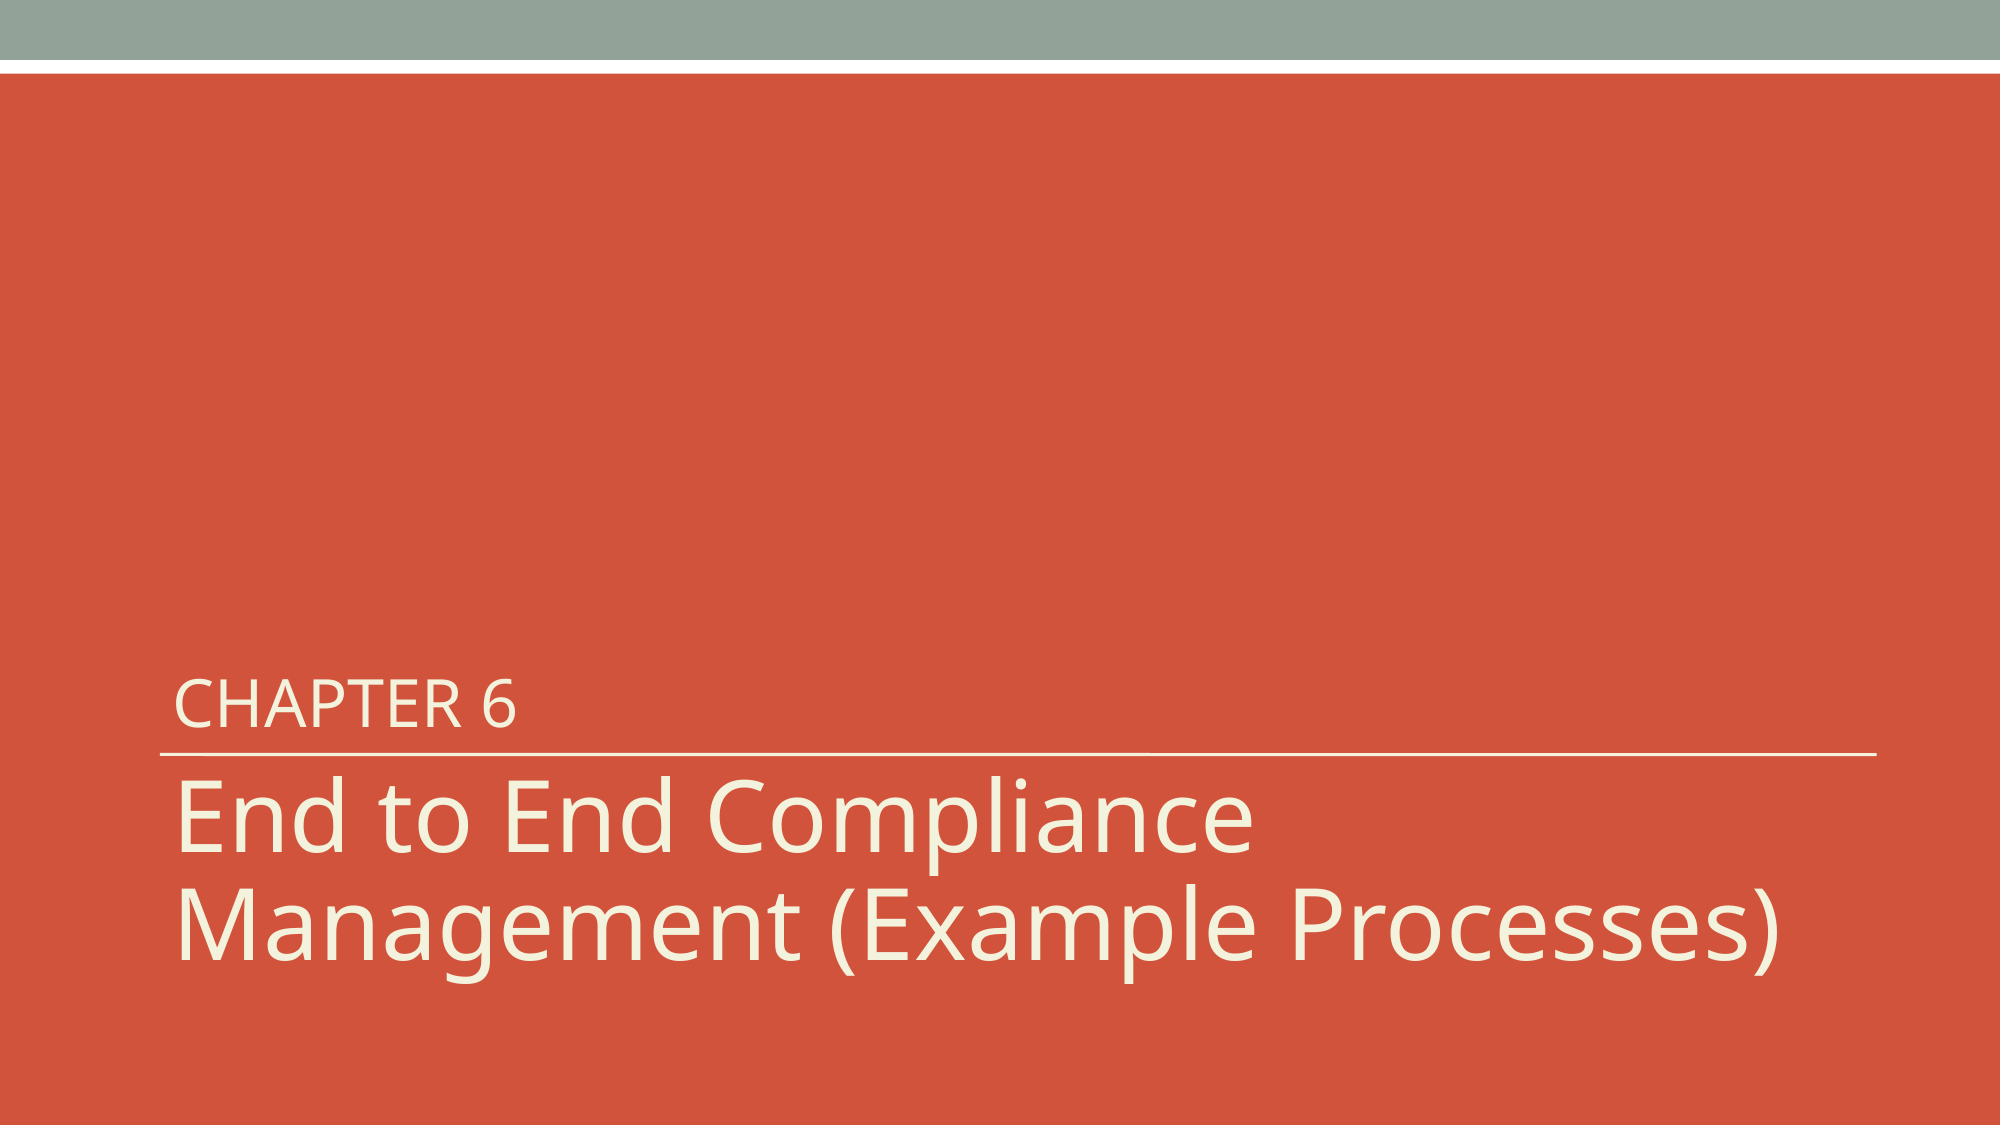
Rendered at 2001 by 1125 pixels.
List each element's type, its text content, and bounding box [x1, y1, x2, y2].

list End to End Compliance Management (Example Processes) [157, 758, 1858, 1006]
title CHAPTER 6 [157, 387, 1858, 749]
